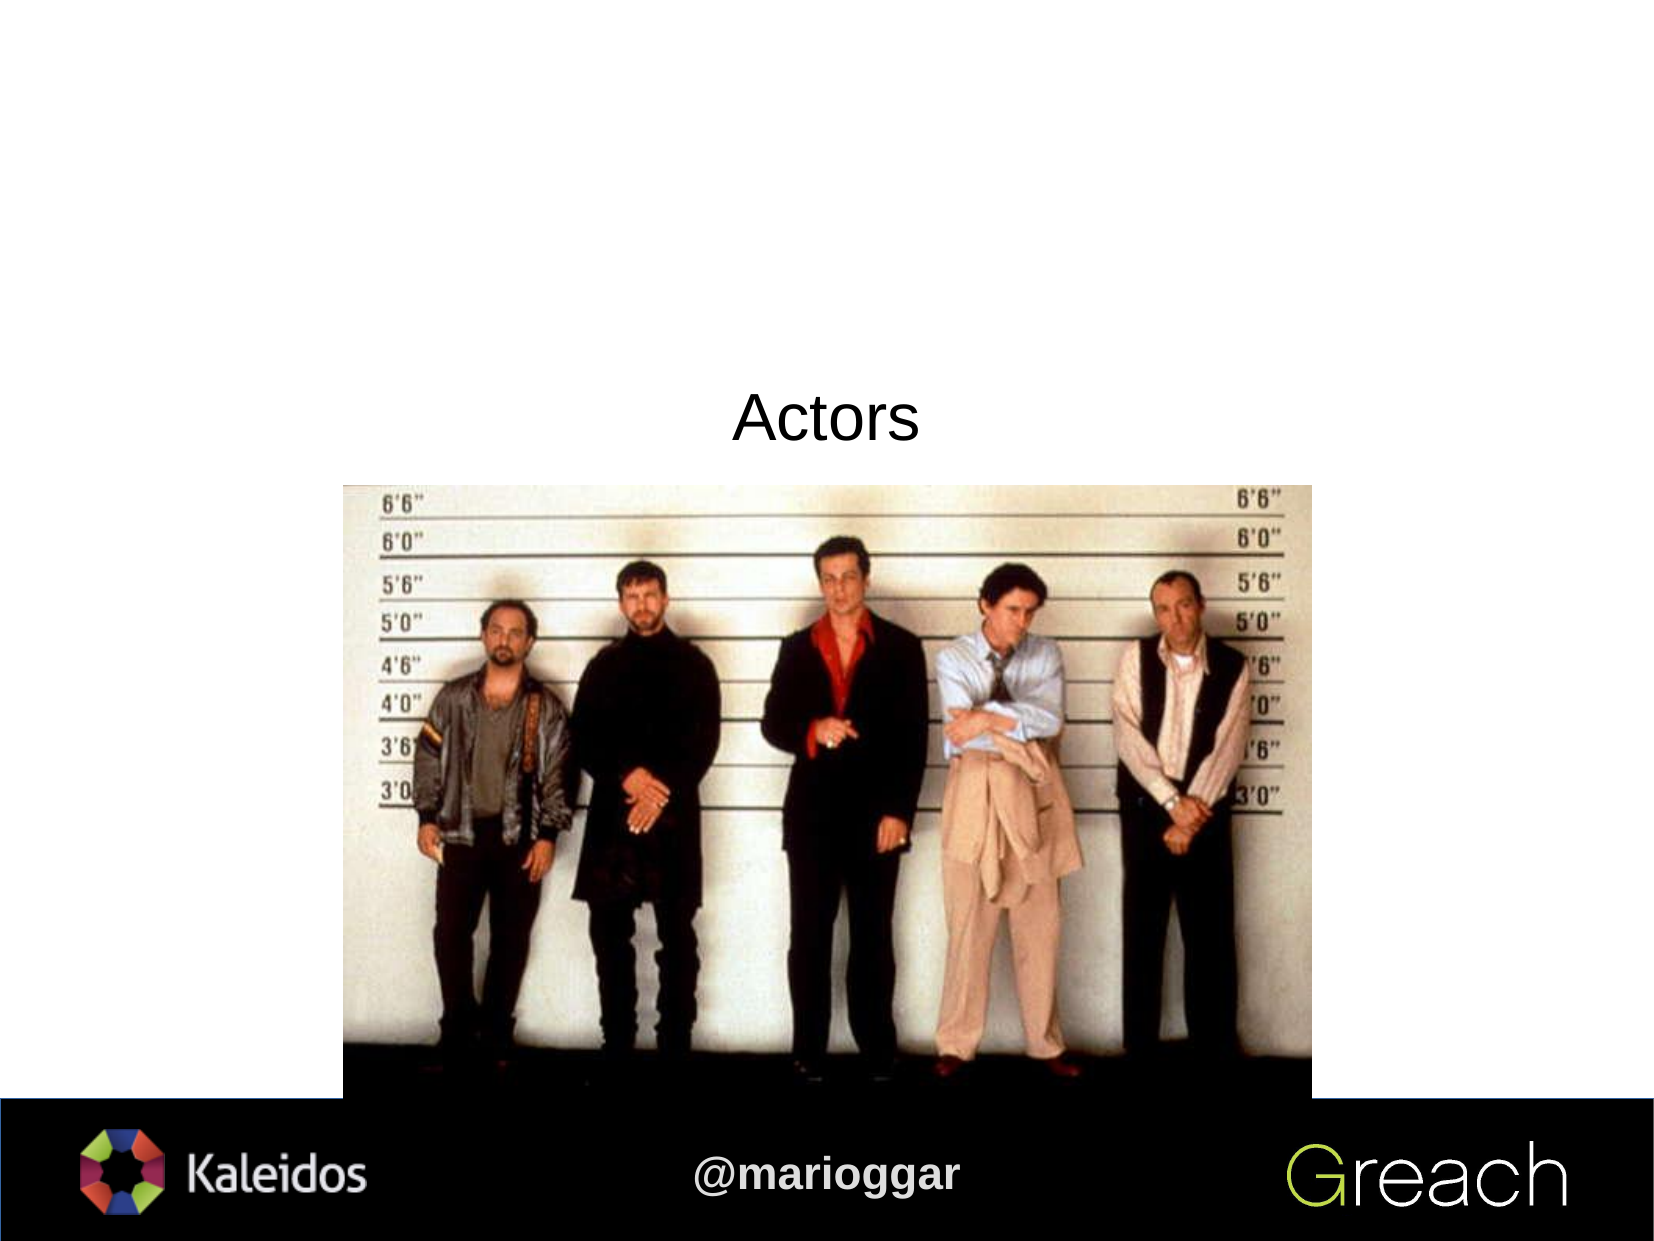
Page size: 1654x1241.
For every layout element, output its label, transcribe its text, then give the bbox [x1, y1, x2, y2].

picture [1287, 1141, 1571, 1216]
picture [343, 485, 1312, 1111]
subtitle Actors [82, 49, 1571, 1010]
picture [80, 1129, 367, 1215]
